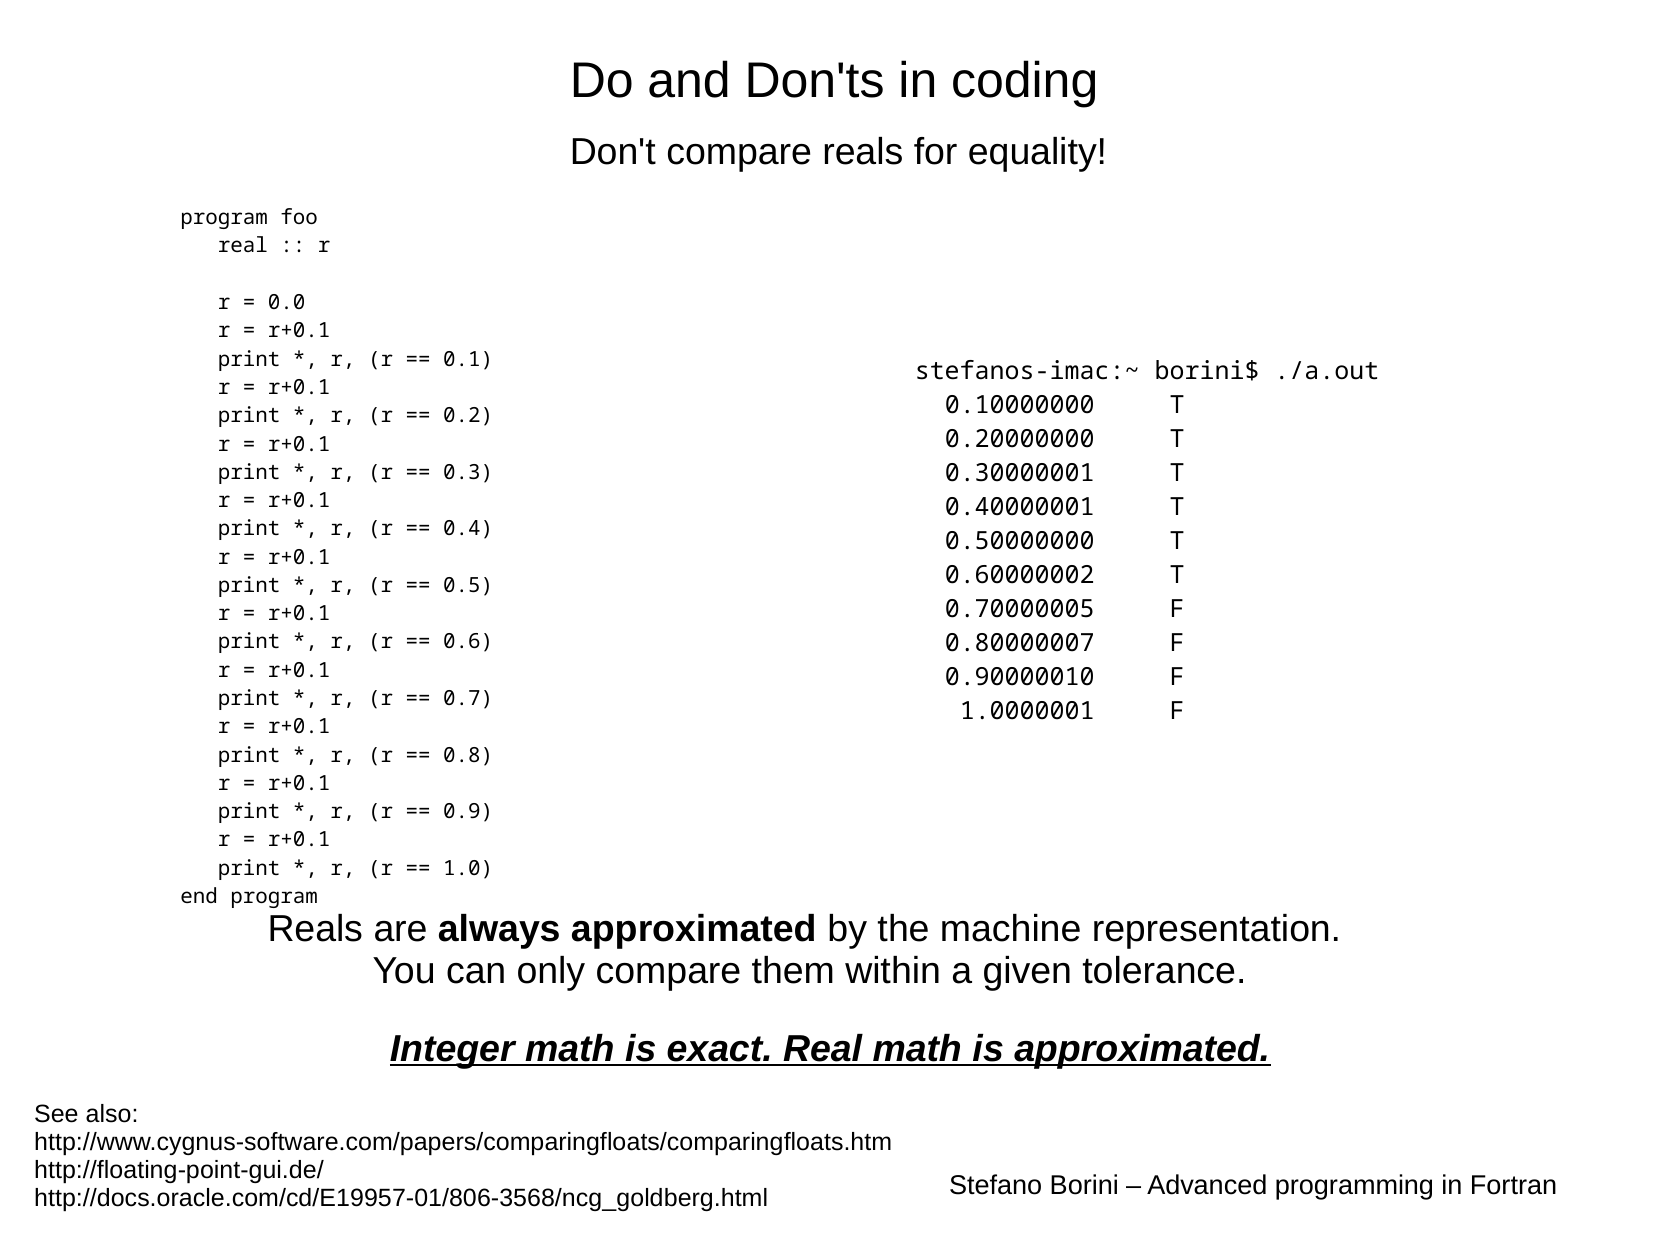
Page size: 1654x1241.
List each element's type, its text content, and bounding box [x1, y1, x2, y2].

text_box Do and Don'ts in coding [555, 44, 1171, 116]
text_box stefanos-imac:~ borini$ ./a.out 0.10000000 T 0.20000000 T 0.30000001 T 0.40000001 T 0.50000000 T 0.60000002 T 0.70000005 F 0.80000007 F 0.90000010 F 1.0000001 F [900, 345, 1410, 736]
text_box program foo real :: r r = 0.0 r = r+0.1 print *, r, (r == 0.1) r = r+0.1 print *, r, (r == 0.2) r = r+0.1 print *, r, (r == 0.3) r = r+0.1 print *, r, (r == 0.4) r = r+0.1 print *, r, (r == 0.5) r = r+0.1 print *, r, (r == 0.6) r = r+0.1 print *, r, (r == 0.7) r = r+0.1 print *, r, (r == 0.8) r = r+0.1 print *, r, (r == 0.9) r = r+0.1 print *, r, (r == 1.0) end program [165, 195, 508, 860]
text_box Don't compare reals for equality! [555, 123, 1124, 181]
text_box See also: http://www.cygnus-software.com/papers/comparingfloats/comparingfloats.htm http://floating-point-gui.de/ http://docs.oracle.com/cd/E19957-01/806-3568/ncg_goldberg.html [19, 1092, 946, 1220]
text_box Reals are always approximated by the machine representation. You can only compare them within a given tolerance. [252, 900, 1558, 999]
text_box Integer math is exact. Real math is approximated. [375, 1020, 1287, 1077]
